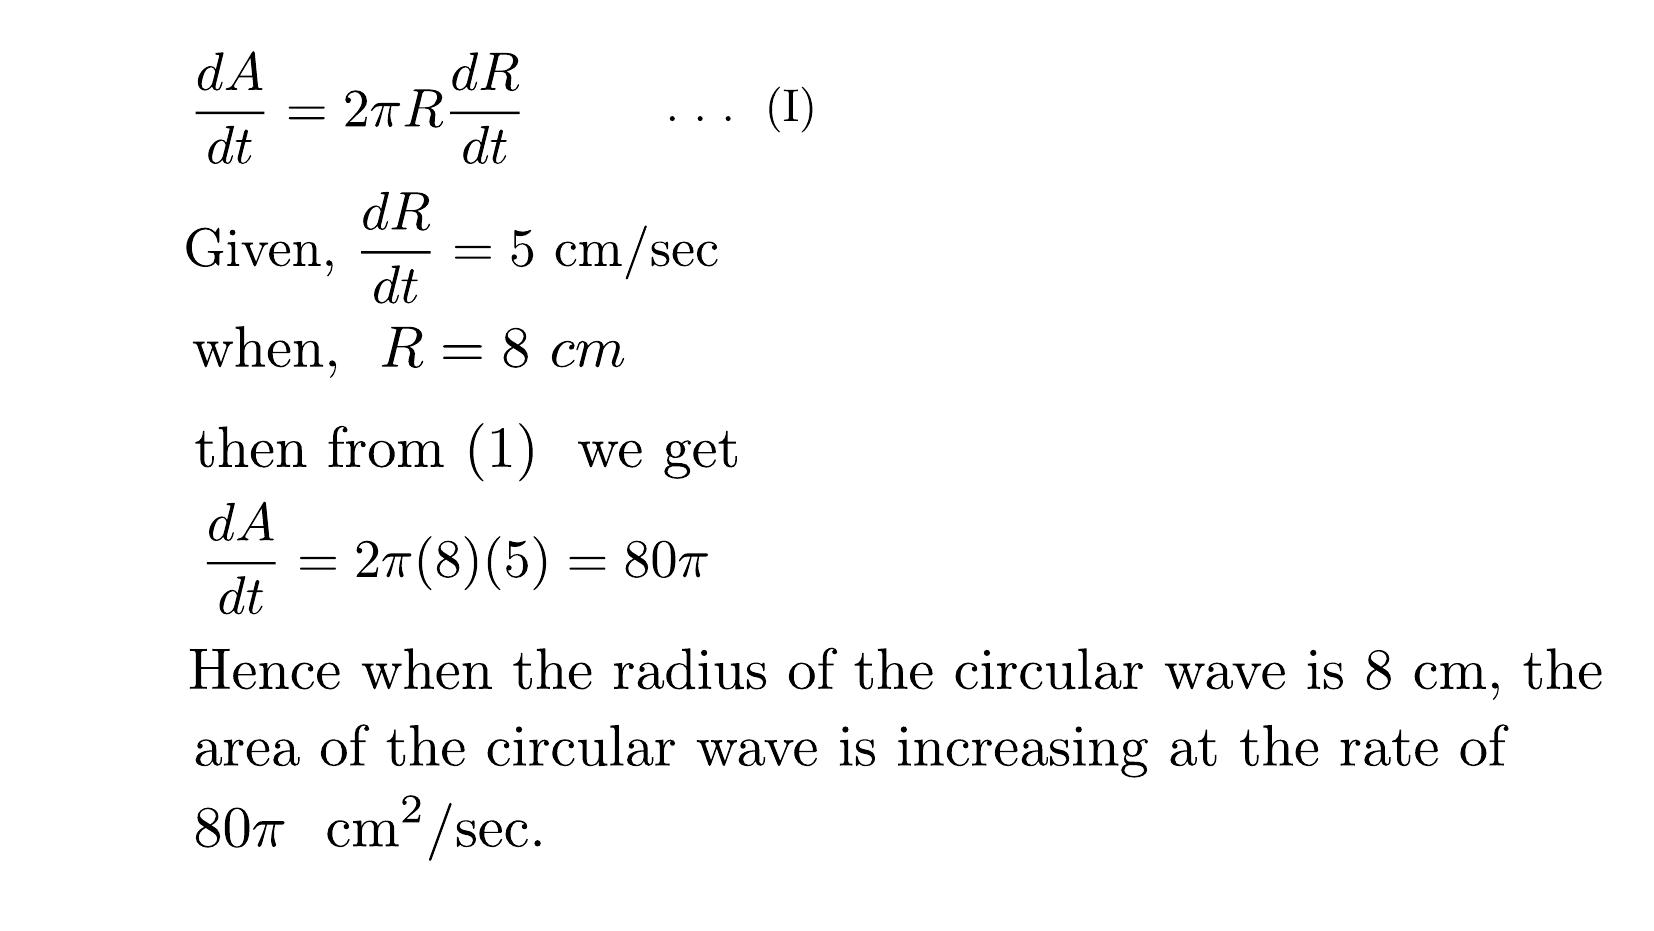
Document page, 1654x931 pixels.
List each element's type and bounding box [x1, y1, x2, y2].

text_box [195, 795, 541, 861]
text_box [192, 326, 625, 378]
title [47, 37, 1619, 898]
text_box [189, 647, 1602, 700]
text_box [206, 501, 709, 615]
text_box [195, 51, 520, 164]
text_box [668, 86, 813, 133]
text_box [185, 191, 718, 304]
text_box [195, 724, 1509, 778]
text_box [195, 423, 737, 482]
